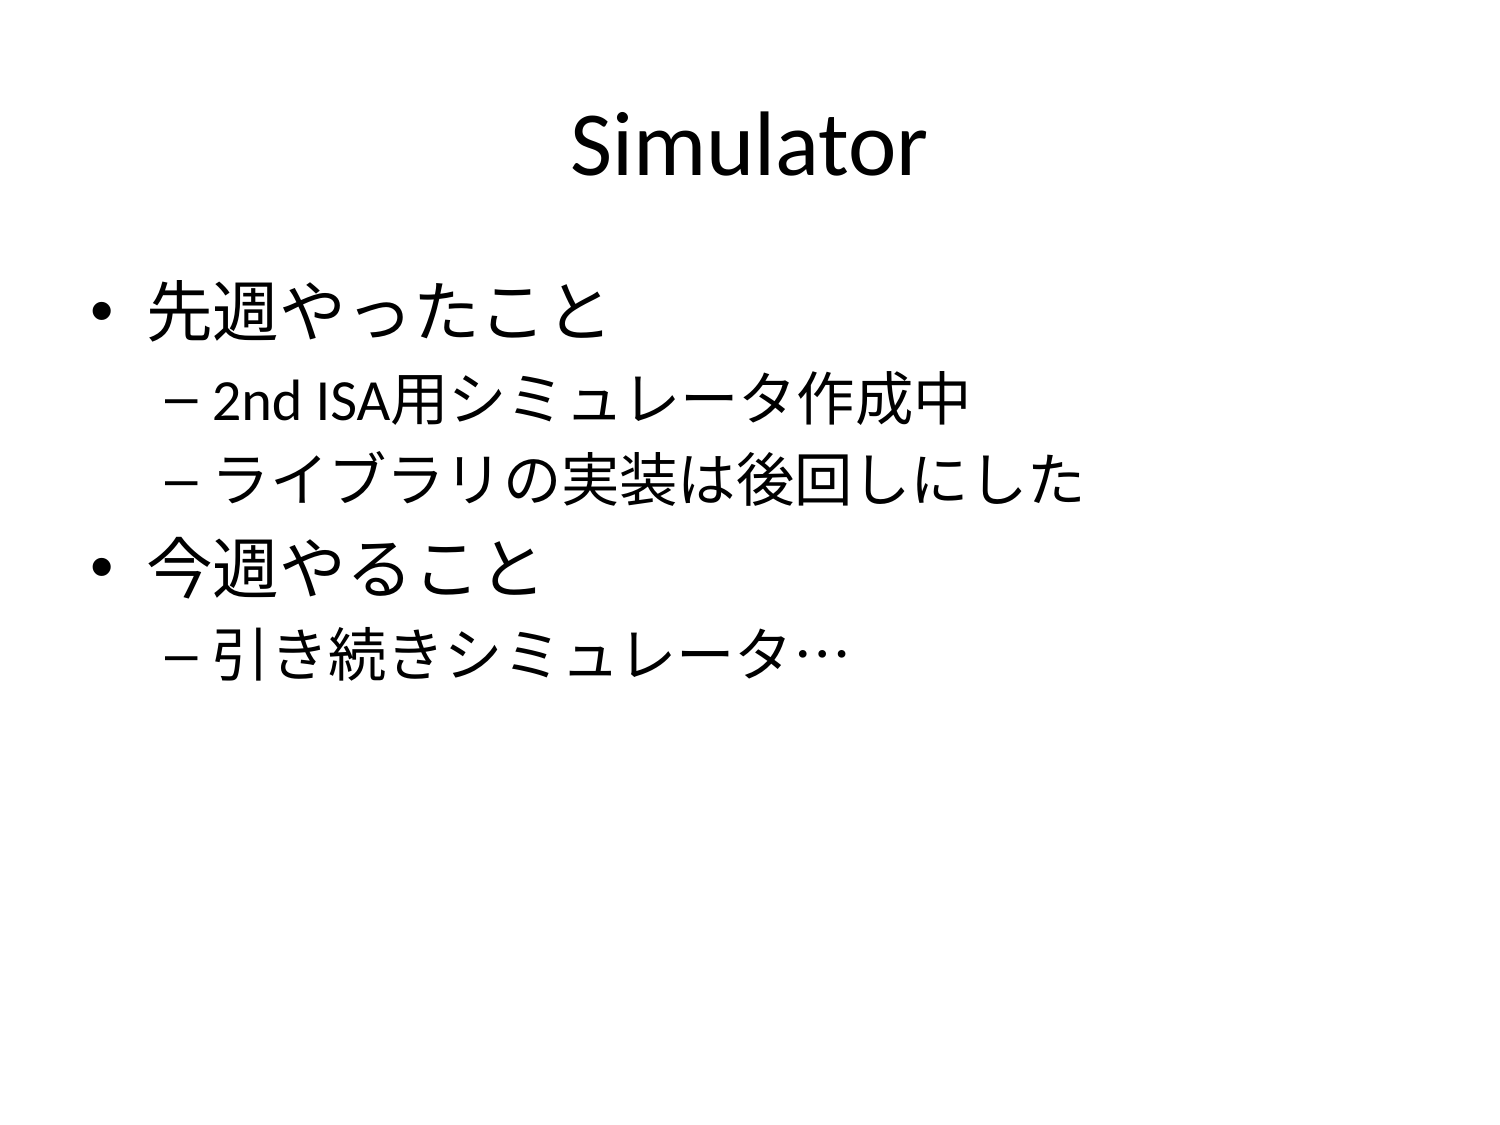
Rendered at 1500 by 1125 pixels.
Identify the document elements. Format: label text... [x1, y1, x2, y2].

list 先週やったこと 2nd ISA用シミュレータ作成中 ライブラリの実装は後回しにした 今週やること 引き続きシミュレータ… [75, 262, 1425, 1005]
title Simulator [75, 45, 1425, 233]
